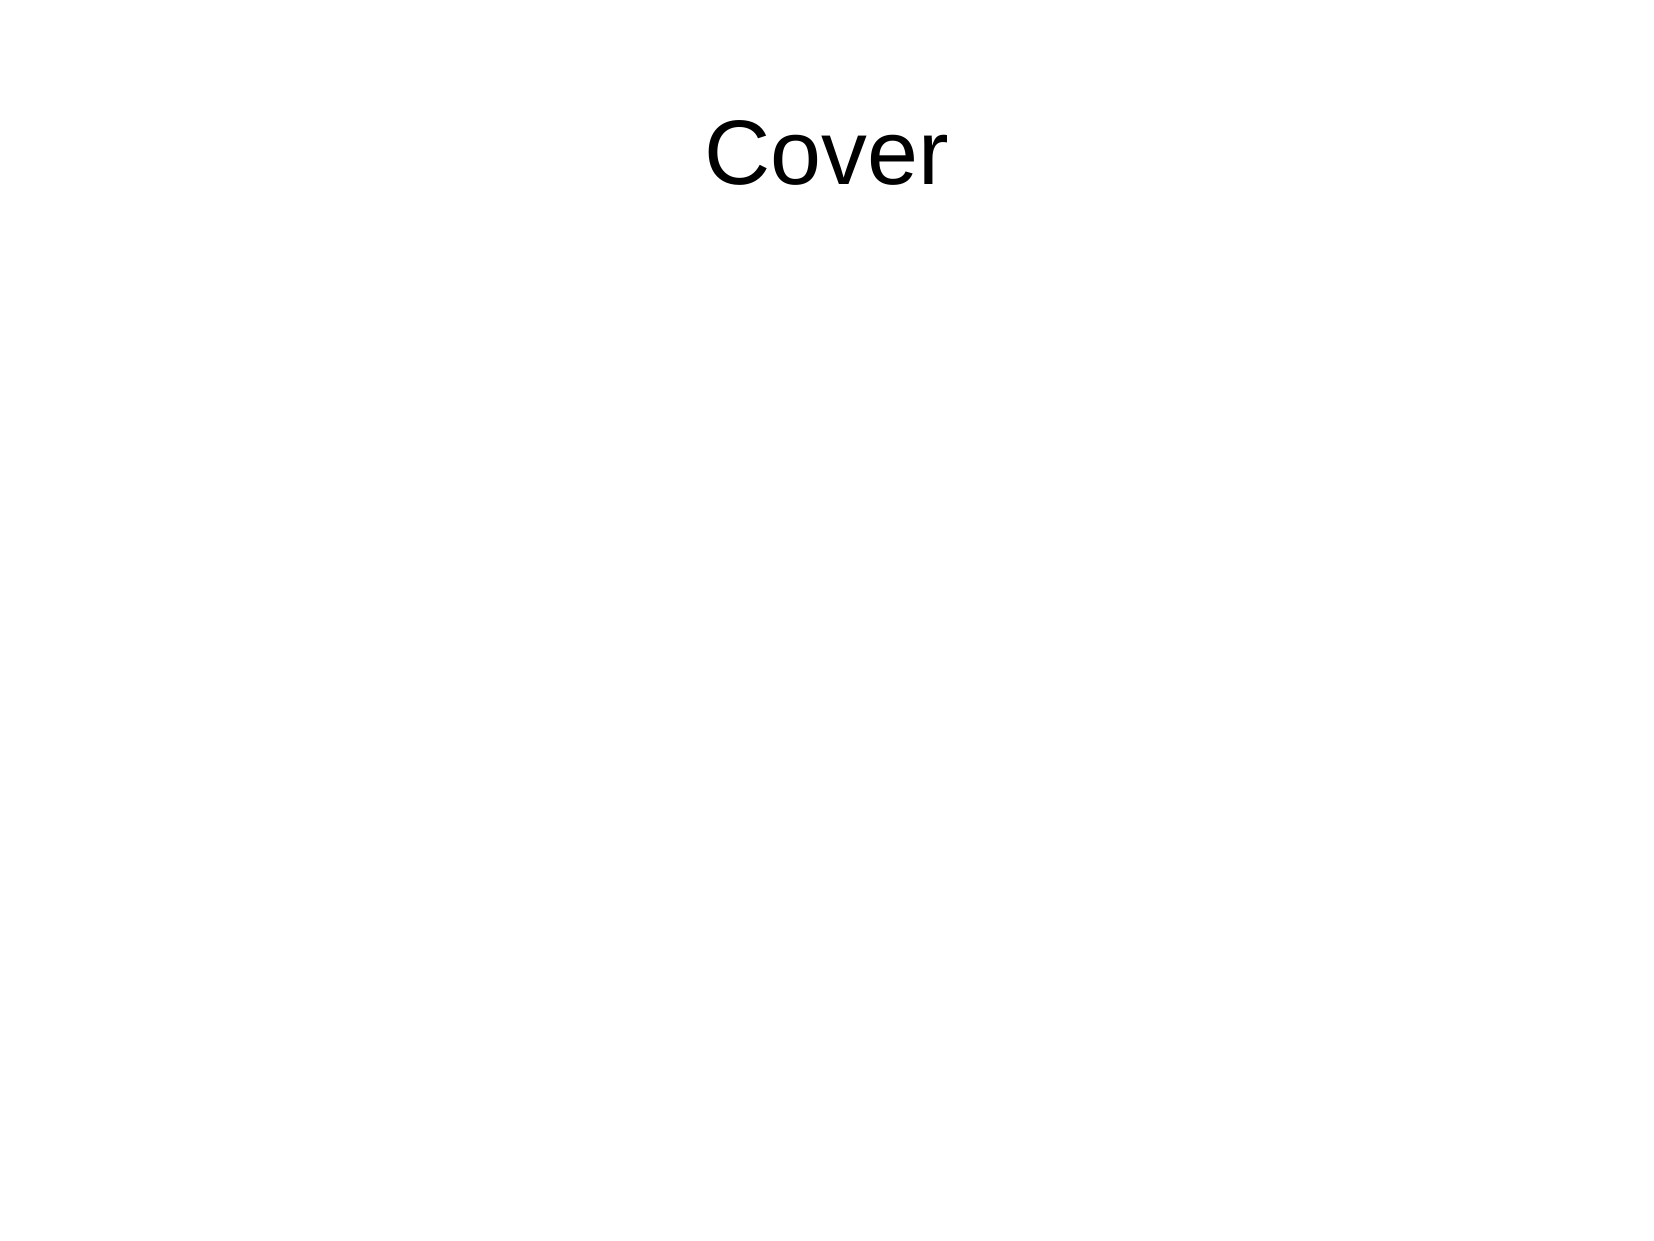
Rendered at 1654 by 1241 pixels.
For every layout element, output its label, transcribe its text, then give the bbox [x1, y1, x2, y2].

title Cover [82, 49, 1571, 257]
